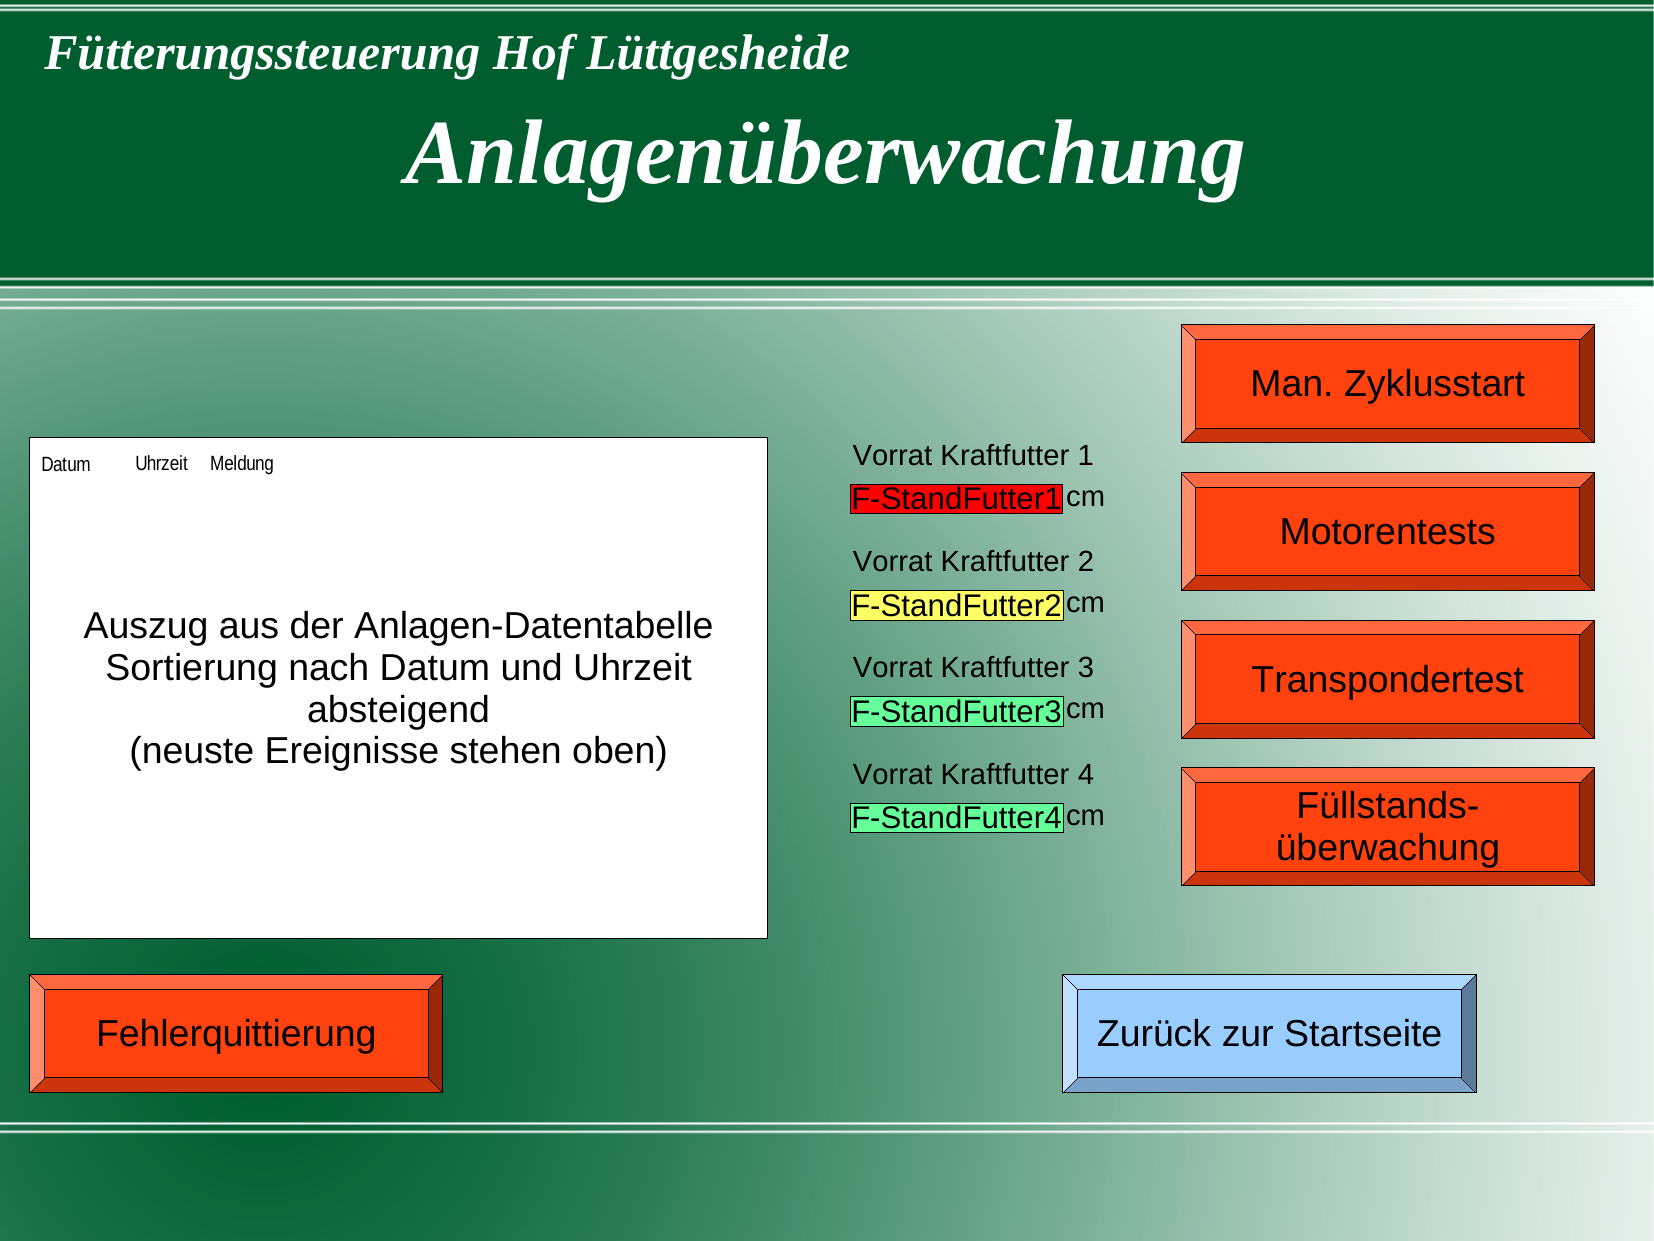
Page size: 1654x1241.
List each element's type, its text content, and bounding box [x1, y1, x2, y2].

text_box Füllstands- überwachung [1196, 783, 1579, 871]
text_box cm [1051, 791, 1181, 839]
text_box cm [1051, 685, 1394, 733]
text_box Vorrat Kraftfutter 3 [838, 644, 1166, 692]
text_box F-StandFutter4 [850, 803, 1051, 833]
text_box Vorrat Kraftfutter 2 [838, 537, 1166, 586]
picture [0, 0, 1654, 1241]
text_box Zurück zur Startseite [1078, 990, 1461, 1077]
text_box F-StandFutter1 [850, 484, 1051, 514]
text_box cm [1051, 578, 1394, 627]
text_box Vorrat Kraftfutter 4 [838, 750, 1166, 798]
text_box Fehlerquittierung [45, 990, 428, 1077]
text_box Man. Zyklusstart [1196, 340, 1579, 428]
text_box Fütterungssteuerung Hof Lüttgesheide [29, 17, 866, 89]
chart [39, 451, 647, 901]
text_box F-StandFutter3 [850, 696, 1051, 727]
text_box Vorrat Kraftfutter 1 [837, 431, 1166, 479]
text_box Motorentests [1196, 488, 1579, 575]
text_box Transpondertest [1196, 635, 1579, 723]
title Anlagenüberwachung [82, 49, 1571, 257]
text_box Auszug aus der Anlagen-Datentabelle Sortierung nach Datum und Uhrzeit absteigend (neuste Ereignisse stehen oben) [29, 437, 768, 939]
text_box F-StandFutter2 [850, 590, 1051, 621]
text_box cm [1051, 472, 1394, 521]
